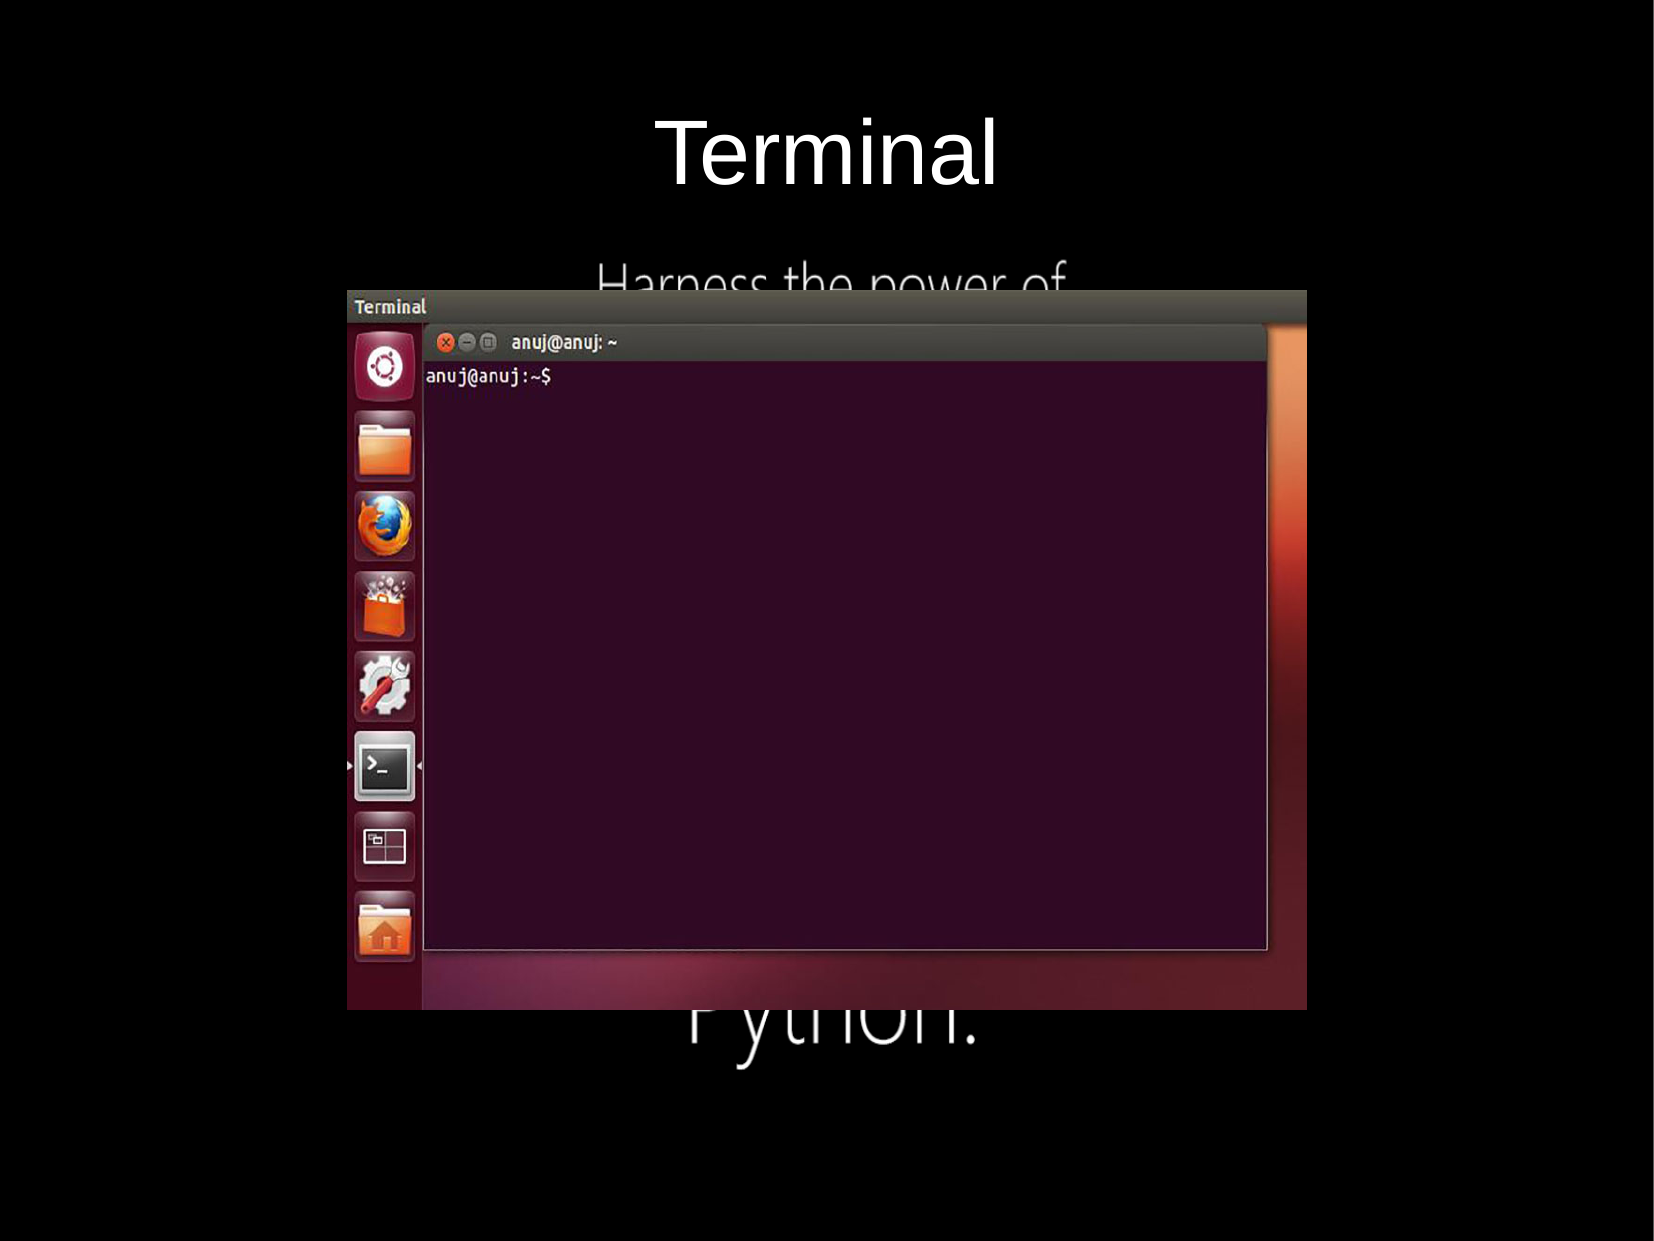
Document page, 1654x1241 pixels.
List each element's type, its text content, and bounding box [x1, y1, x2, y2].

picture [0, 0, 1654, 1241]
title Terminal [82, 49, 1571, 257]
